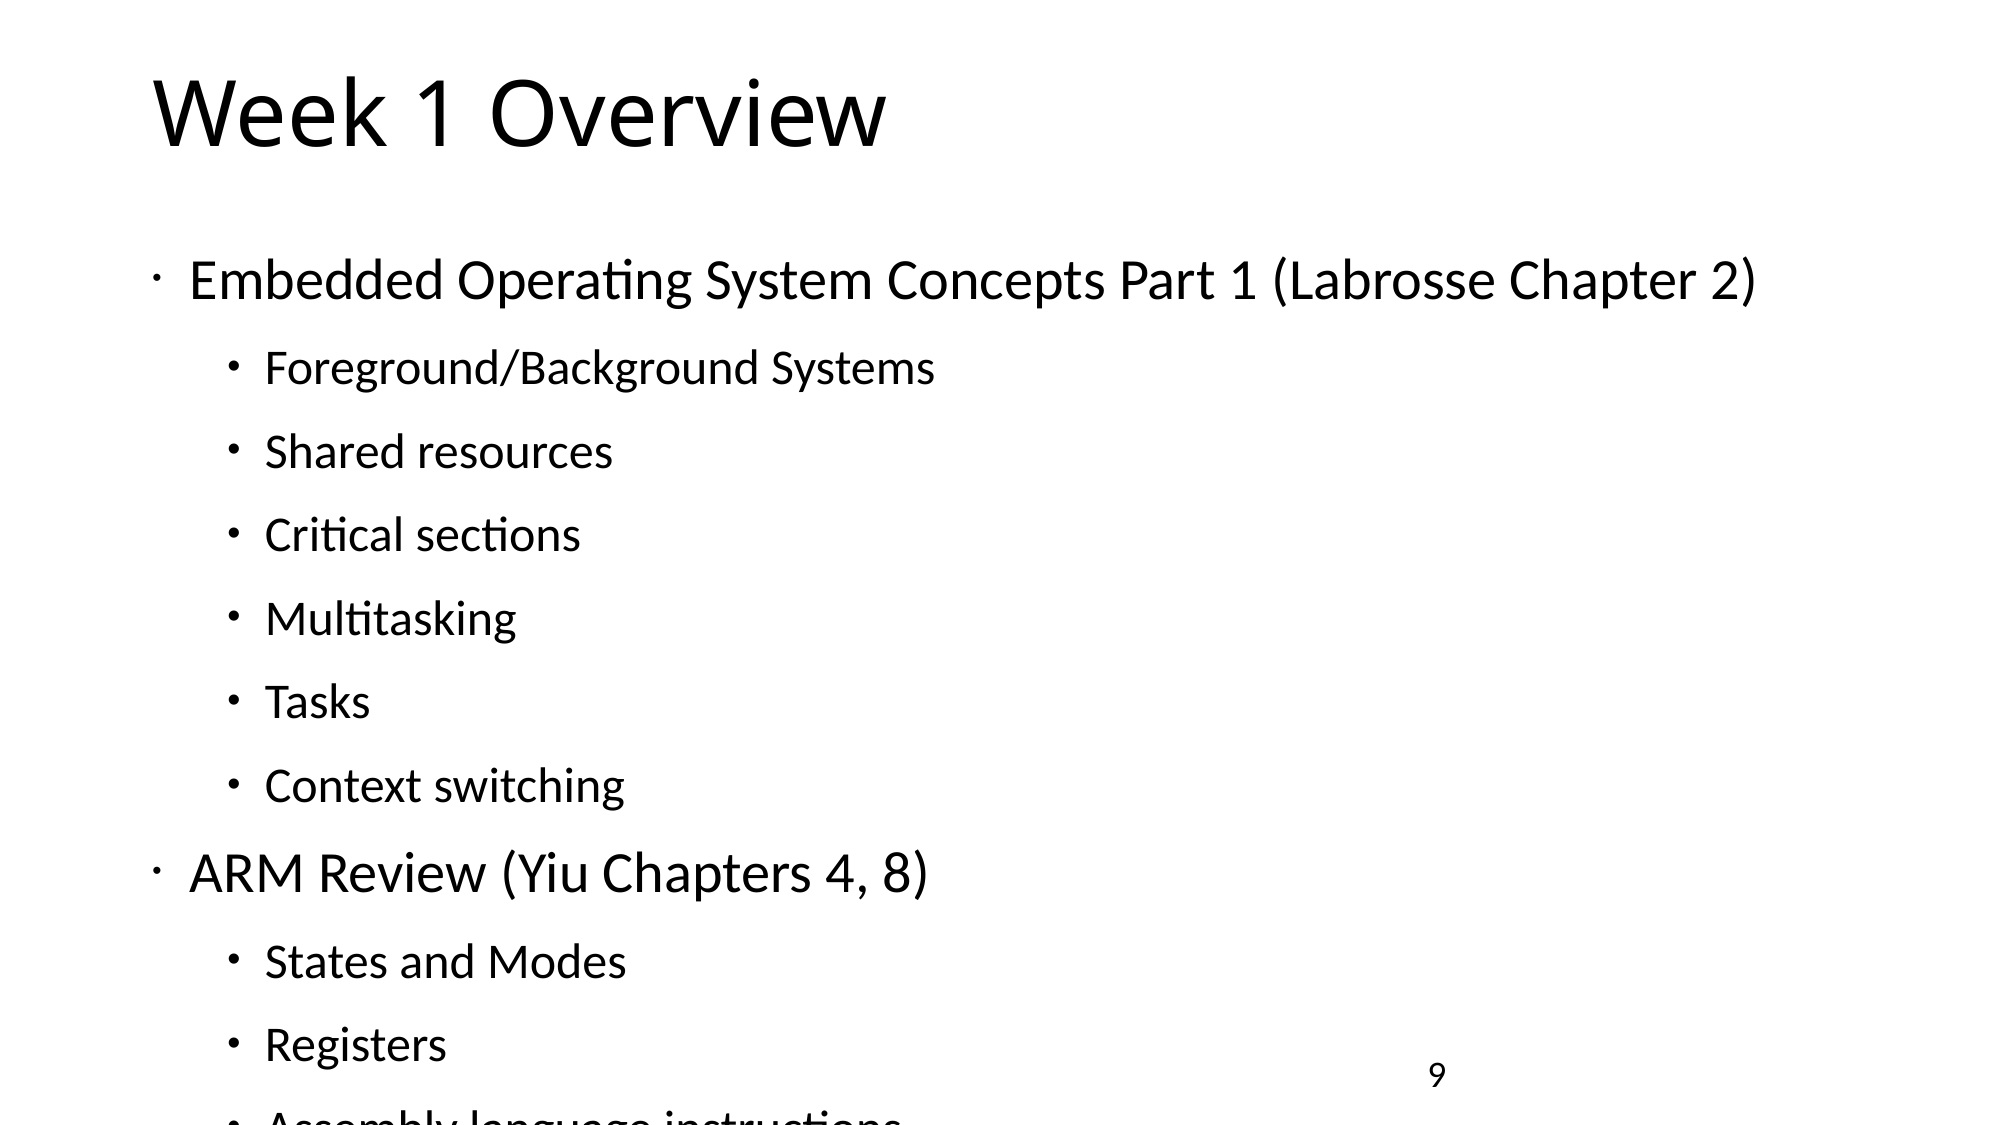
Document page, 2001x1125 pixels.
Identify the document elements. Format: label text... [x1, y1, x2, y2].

title Week 1 Overview [137, 59, 1863, 241]
slide_number <number> [1412, 1042, 1863, 1103]
list Embedded Operating System Concepts Part 1 (Labrosse Chapter 2) Foreground/Background Systems Shared resources Critical sections Multitasking Tasks Context switching ARM Review (Yiu Chapters 4, 8) States and Modes Registers Assembly language instructions Interrupt semantics Assignment 1 – uDebugger tool (due in 1 week) [137, 241, 1863, 956]
